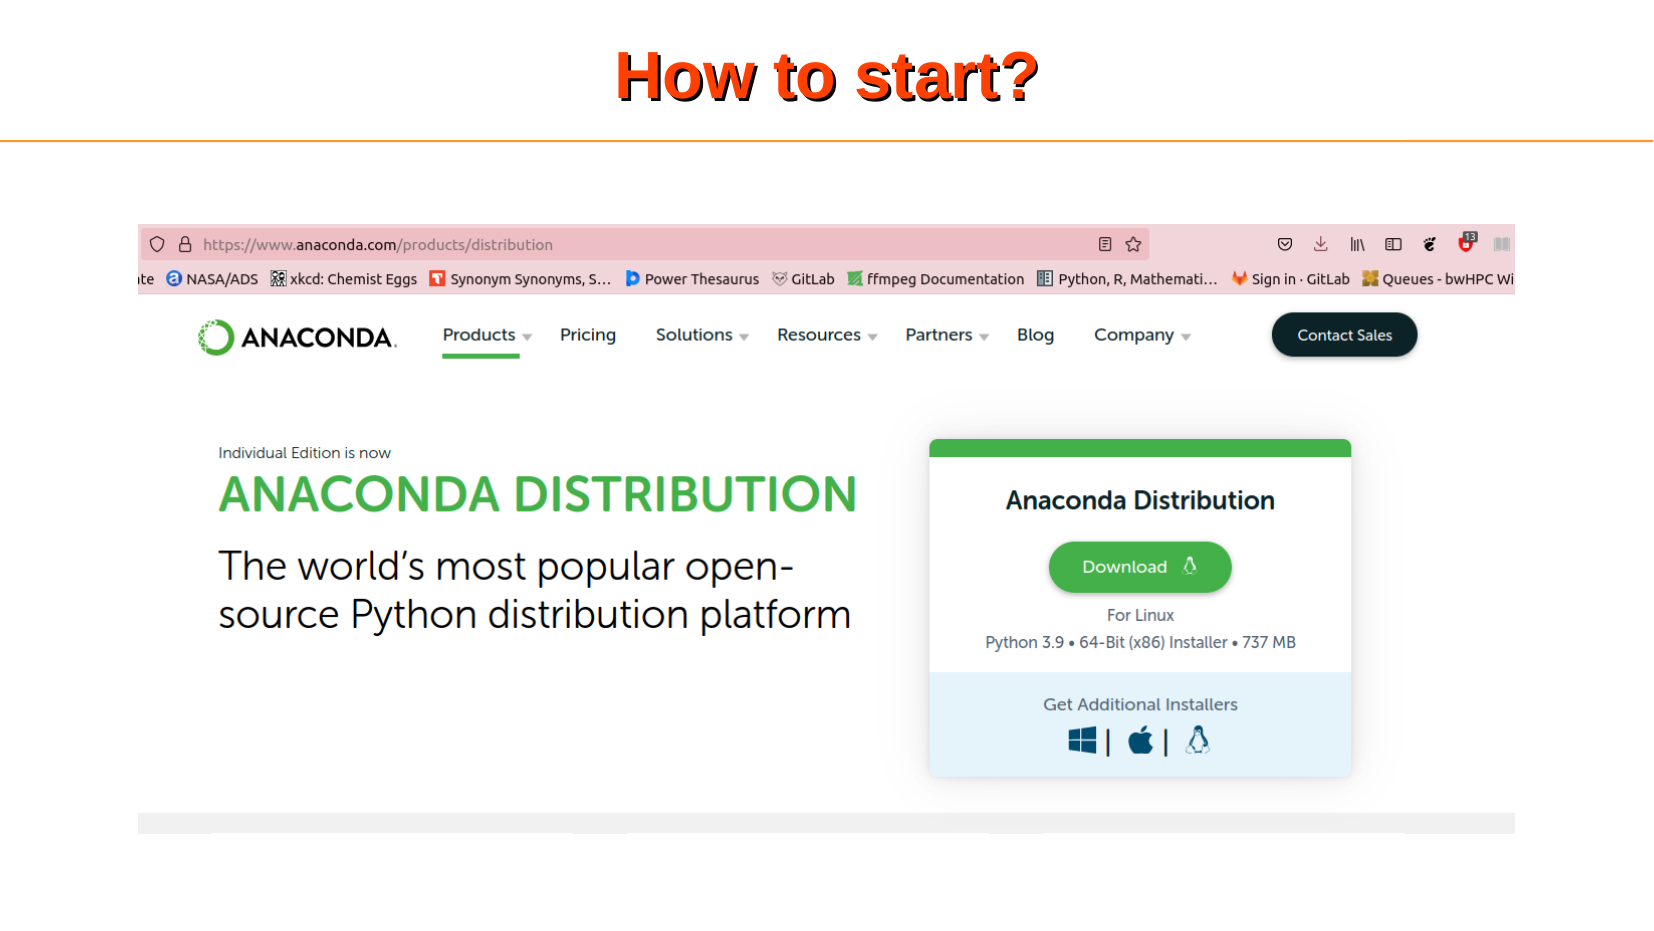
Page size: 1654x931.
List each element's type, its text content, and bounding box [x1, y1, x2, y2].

text_box How to start? [599, 30, 1056, 121]
picture [138, 224, 1515, 834]
